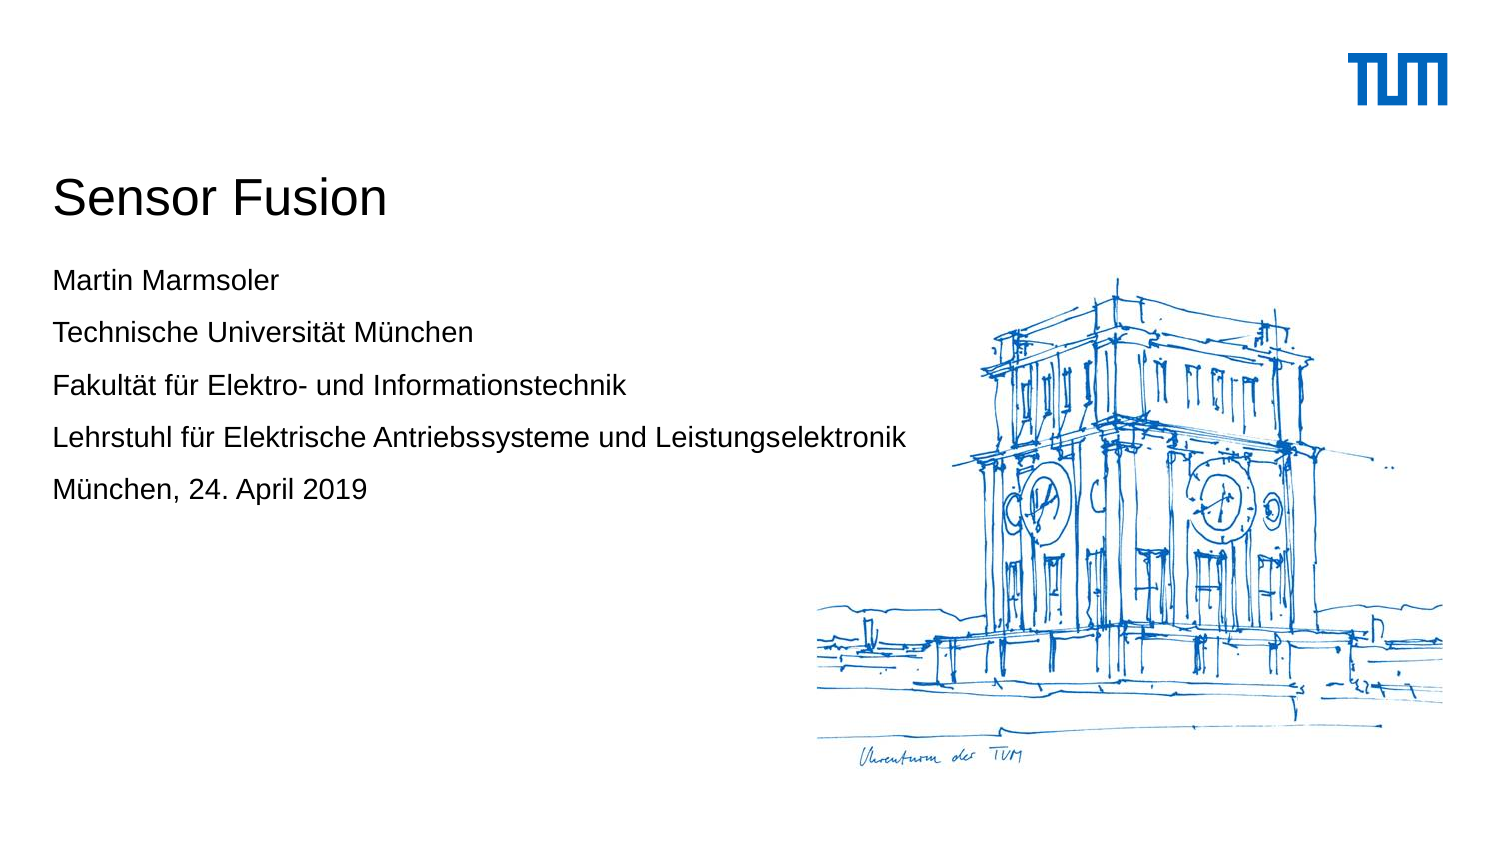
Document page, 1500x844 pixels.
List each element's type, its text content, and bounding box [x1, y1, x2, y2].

picture [816, 401, 1443, 789]
title Sensor Fusion [52, 159, 1449, 223]
list Martin Marmsoler Technische Universität München Fakultät für Elektro- und Informationstechnik Lehrstuhl für Elektrische Antriebs­systeme und Leistungs­elektronik München, 24. April 2019 [52, 243, 1449, 401]
